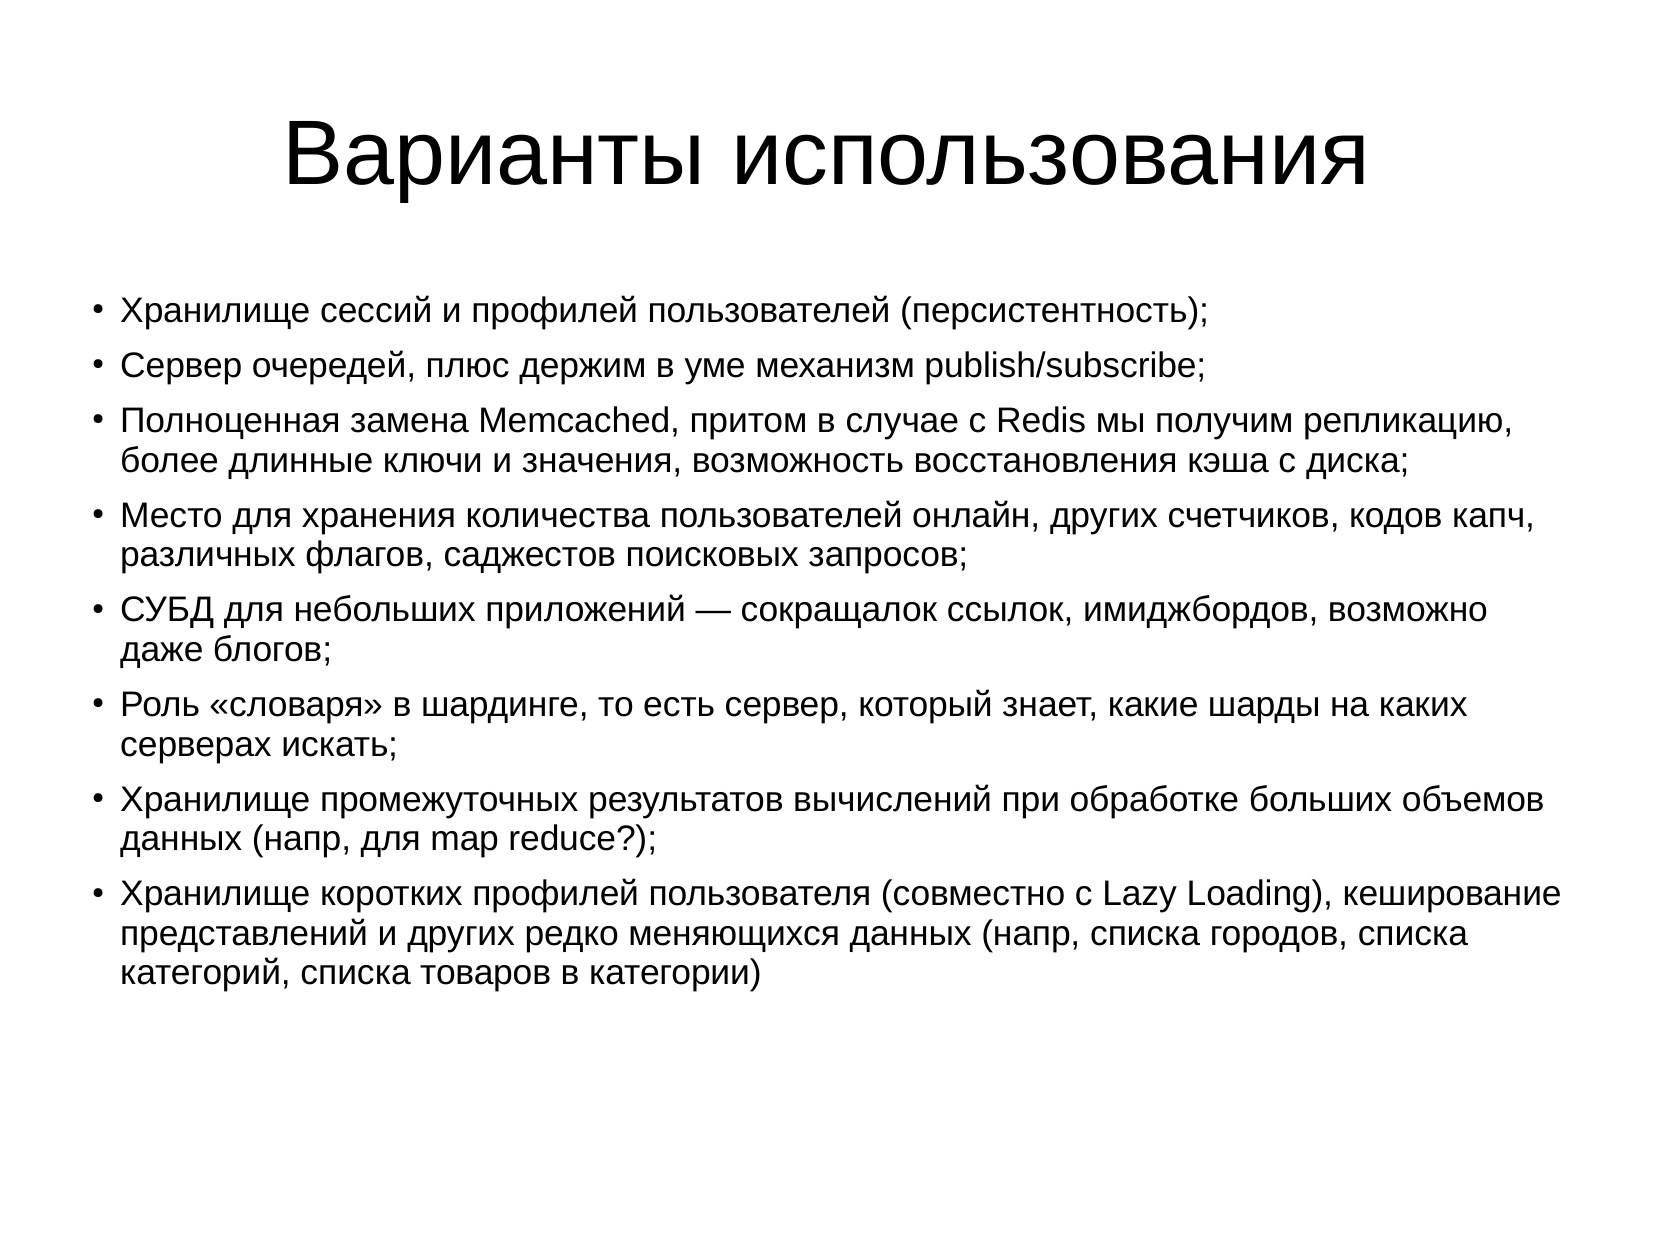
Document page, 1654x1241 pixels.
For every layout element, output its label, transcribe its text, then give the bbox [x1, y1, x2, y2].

title Варианты использования [82, 49, 1571, 257]
list Хранилище сессий и профилей пользователей (персистентность); Сервер очередей, плюс держим в уме механизм publish/subscribe; Полноценная замена Memcached, притом в случае с Redis мы получим репликацию, более длинные ключи и значения, возможность восстановления кэша с диска; Место для хранения количества пользователей онлайн, других счетчиков, кодов капч, различных флагов, саджестов поисковых запросов; СУБД для небольших приложений — сокращалок ссылок, имиджбордов, возможно даже блогов; Роль «словаря» в шардинге, то есть сервер, который знает, какие шарды на каких серверах искать; Хранилище промежуточных результатов вычислений при обработке больших объемов данных (напр, для map reduce?); Хранилище коротких профилей пользователя (совместно с Lazy Loading), кеширование представлений и других редко меняющихся данных (напр, списка городов, списка категорий, списка товаров в категории) [82, 290, 1571, 1010]
